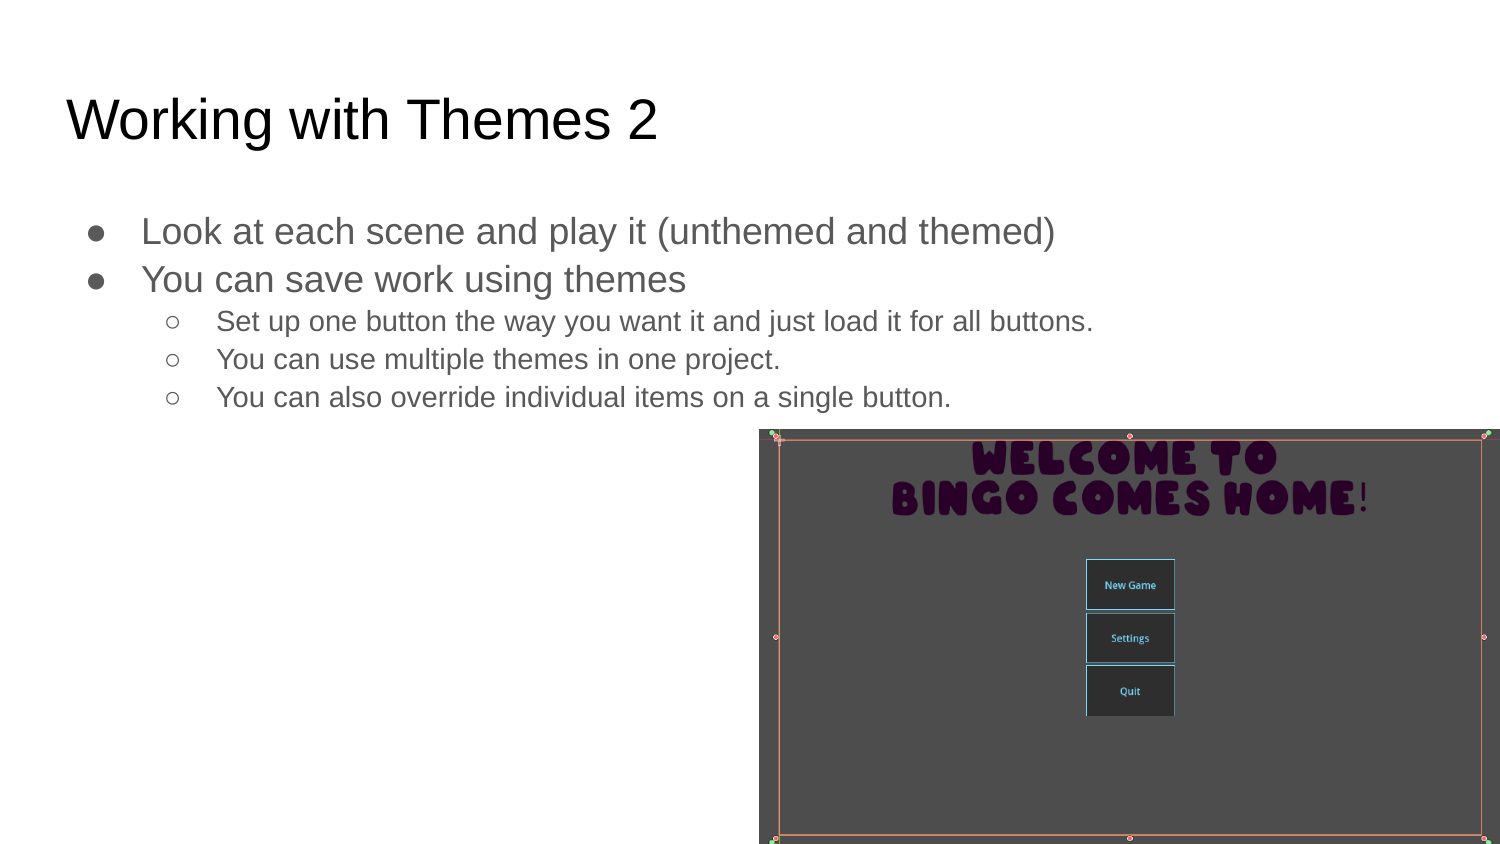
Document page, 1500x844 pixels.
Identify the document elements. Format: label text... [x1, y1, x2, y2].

title Working with Themes 2 [51, 72, 1449, 167]
list Look at each scene and play it (unthemed and themed) You can save work using themes Set up one button the way you want it and just load it for all buttons. You can use multiple themes in one project. You can also override individual items on a single button. [51, 189, 1449, 750]
picture [759, 429, 1500, 844]
